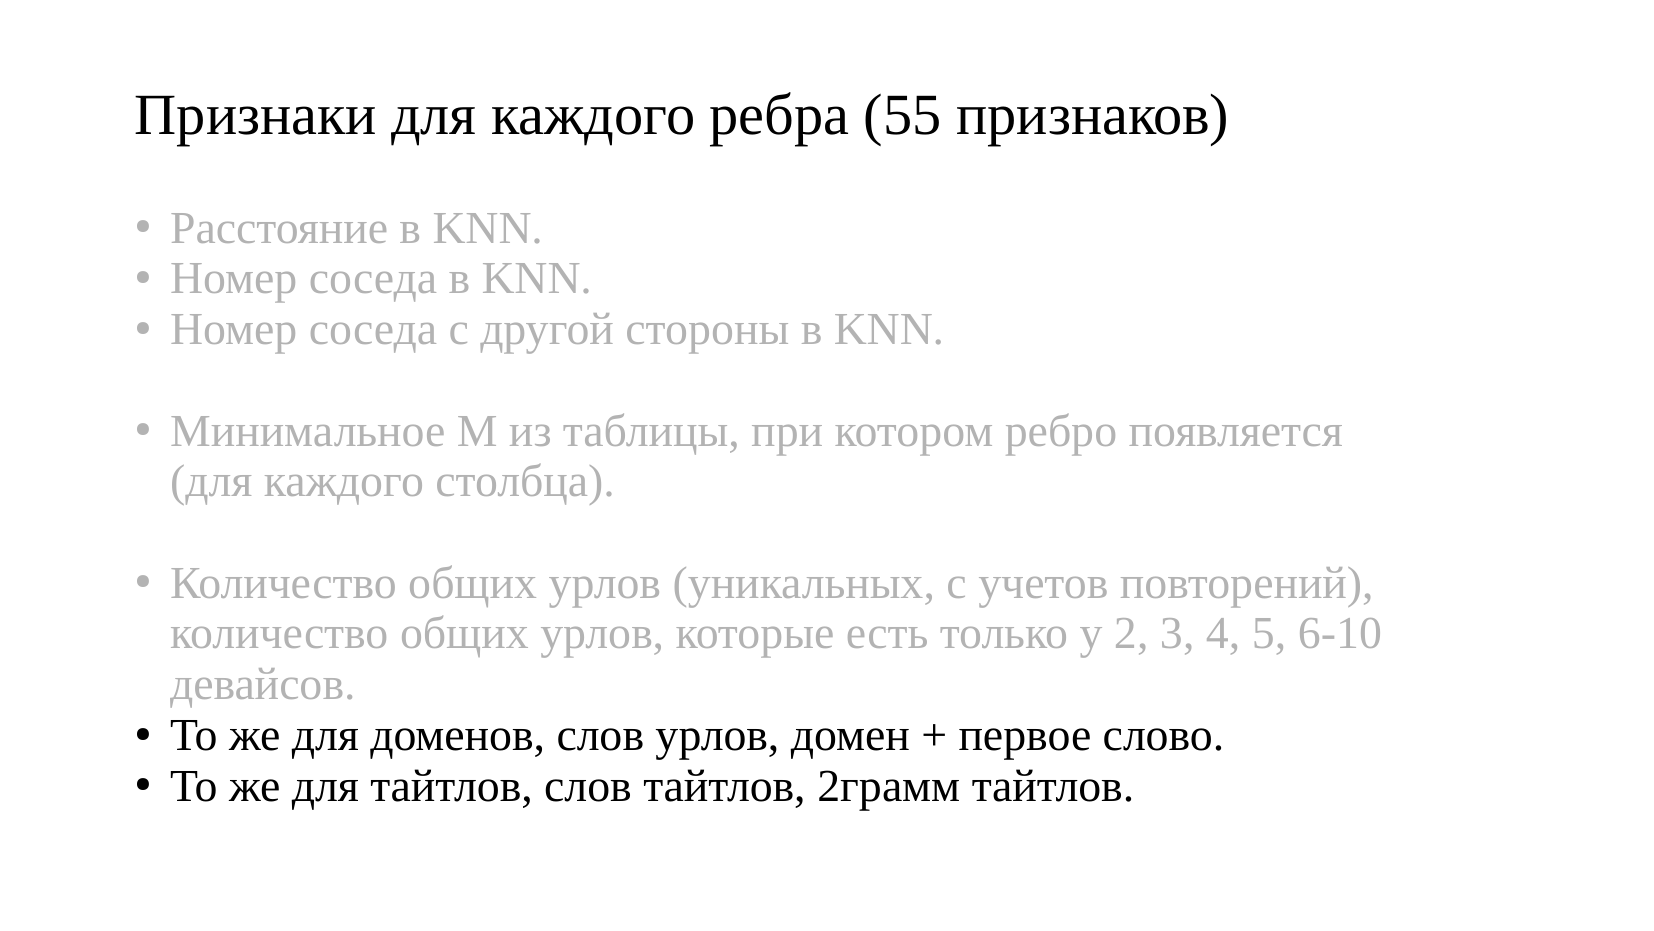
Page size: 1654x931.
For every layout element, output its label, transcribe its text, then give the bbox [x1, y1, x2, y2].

text_box Признаки для каждого ребра (55 признаков) [120, 75, 1245, 155]
text_box Расстояние в KNN. Номер соседа в KNN. Номер соседа с другой стороны в KNN. Минимальное M из таблицы, при котором ребро появляется (для каждого столбца). Количество общих урлов (уникальных, с учетов повторений), количество общих урлов, которые есть только у 2, 3, 4, 5, 6-10 девайсов. То же для доменов, слов урлов, домен + первое слово. То же для тайтлов, слов тайтлов, 2грамм тайтлов. [120, 195, 1411, 823]
